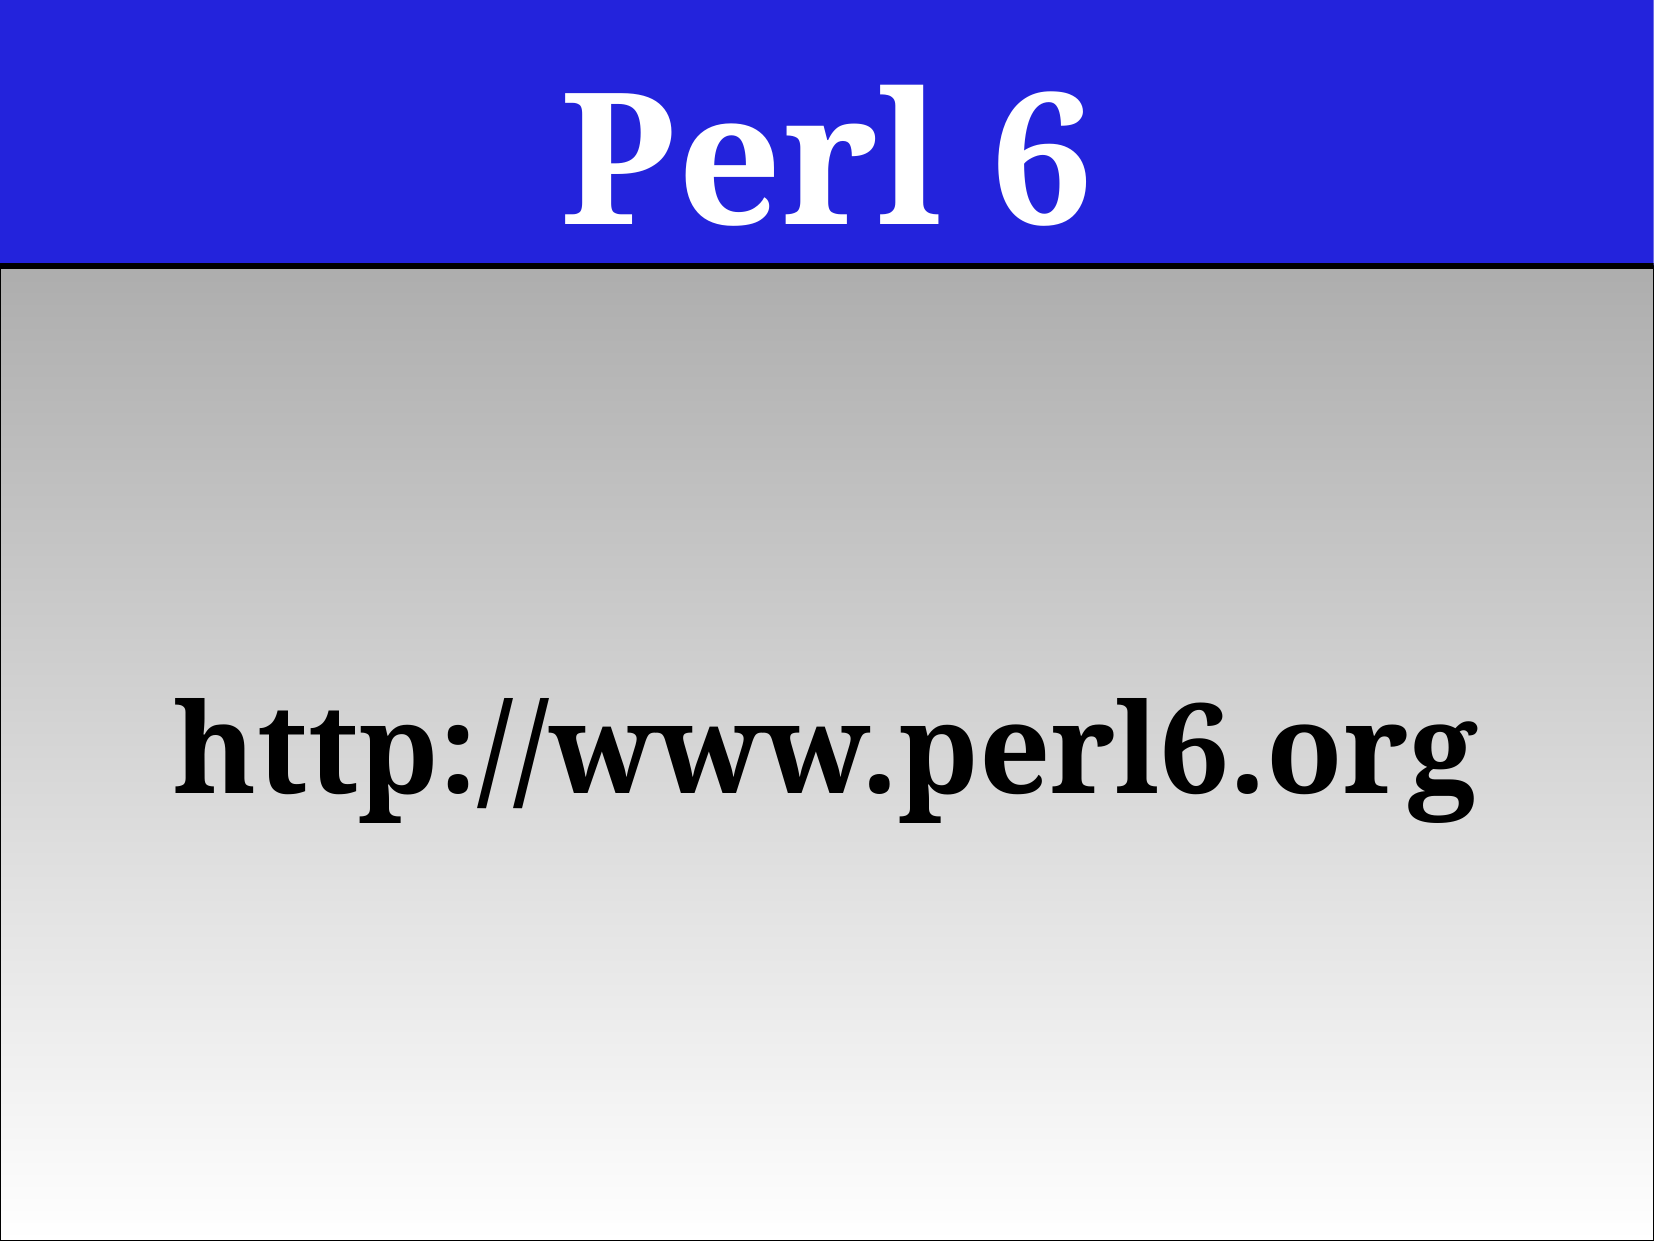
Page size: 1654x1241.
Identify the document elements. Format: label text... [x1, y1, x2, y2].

title Perl 6 [82, 49, 1571, 257]
subtitle http://www.perl6.org [82, 324, 1571, 1167]
